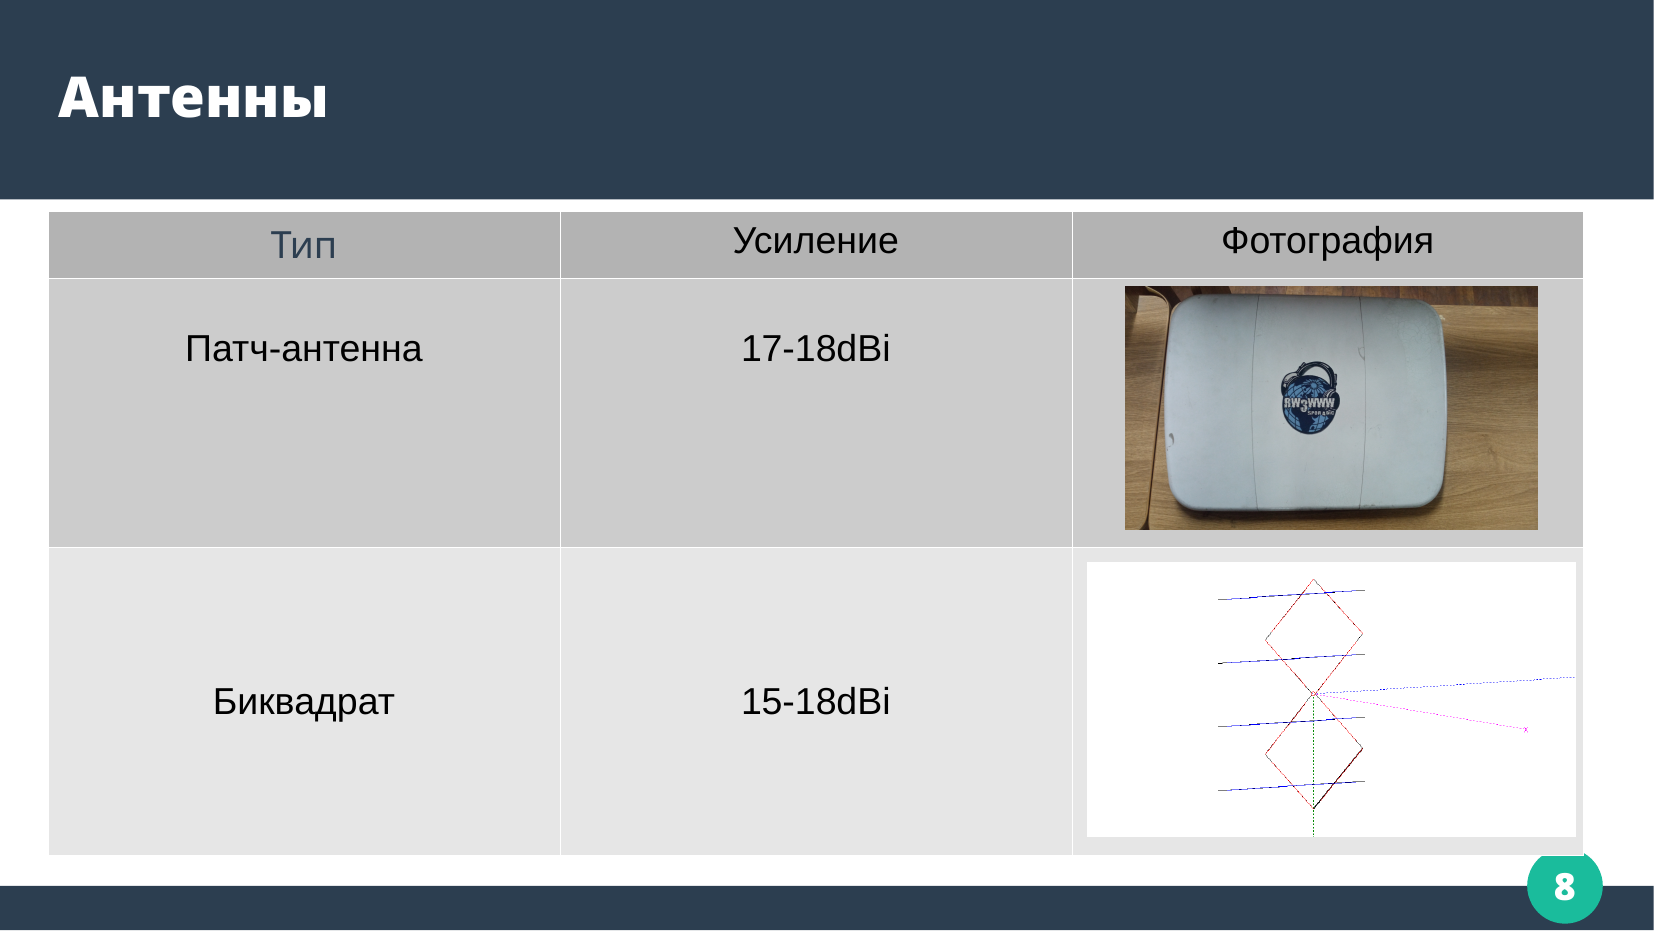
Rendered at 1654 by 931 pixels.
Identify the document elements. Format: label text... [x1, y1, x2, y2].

table_header Тип [49, 212, 560, 278]
picture [1087, 562, 1576, 837]
table_cell 15-18dBi [561, 548, 1072, 855]
picture [1125, 286, 1538, 531]
table_cell [1073, 279, 1583, 547]
table_header Усиление [561, 212, 1072, 278]
table_cell Биквадрат [49, 548, 560, 855]
table_cell Патч-антенна [49, 279, 560, 547]
title Антенны [59, 37, 1595, 155]
table_cell [1073, 548, 1583, 855]
table_header Фотография [1073, 212, 1583, 278]
table_cell 17-18dBi [561, 279, 1072, 547]
